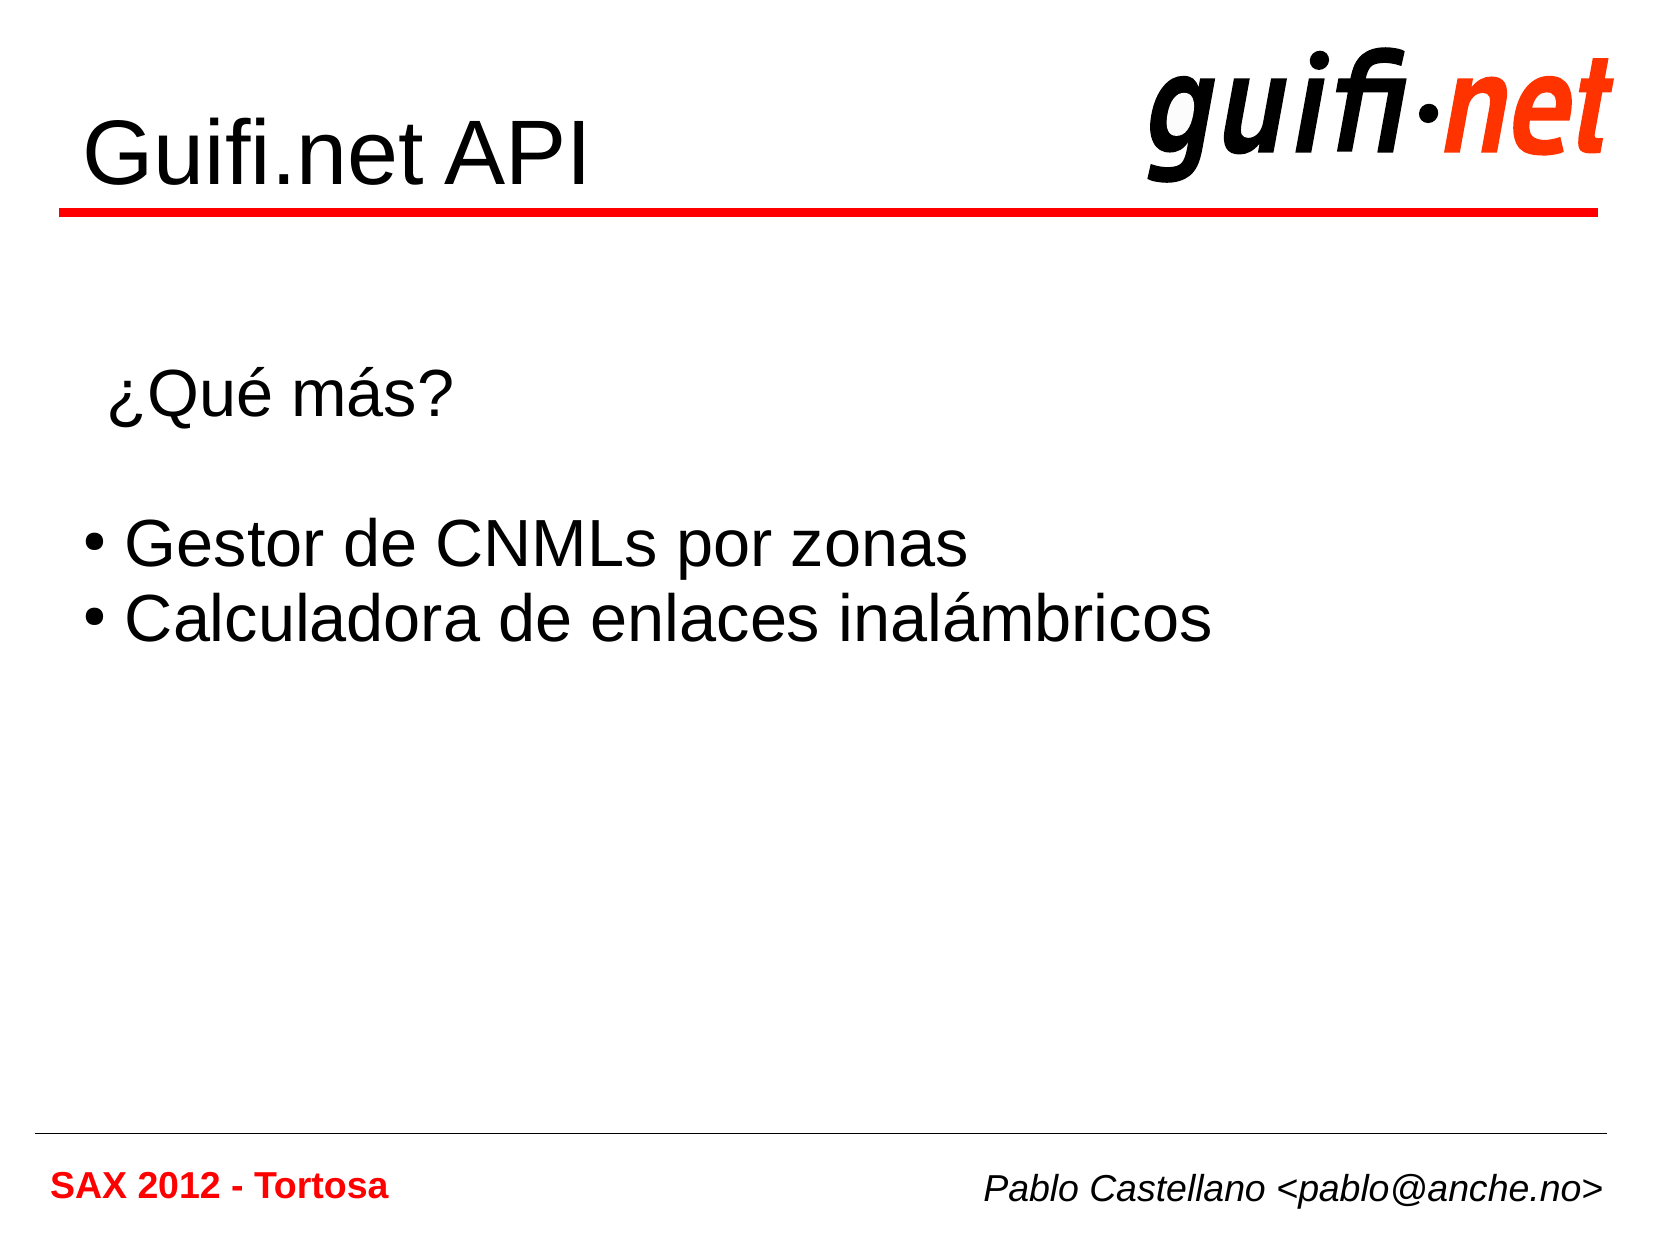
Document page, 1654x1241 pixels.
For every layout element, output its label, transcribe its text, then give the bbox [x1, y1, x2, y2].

title Guifi.net API [82, 49, 1571, 257]
text_box Pablo Castellano <pablo@anche.no> [968, 1159, 1630, 1217]
text_box SAX 2012 - Tortosa [35, 1157, 863, 1215]
picture [1147, 47, 1614, 183]
subtitle ¿Qué más? Gestor de CNMLs por zonas Calculadora de enlaces inalámbricos [82, 303, 1571, 709]
